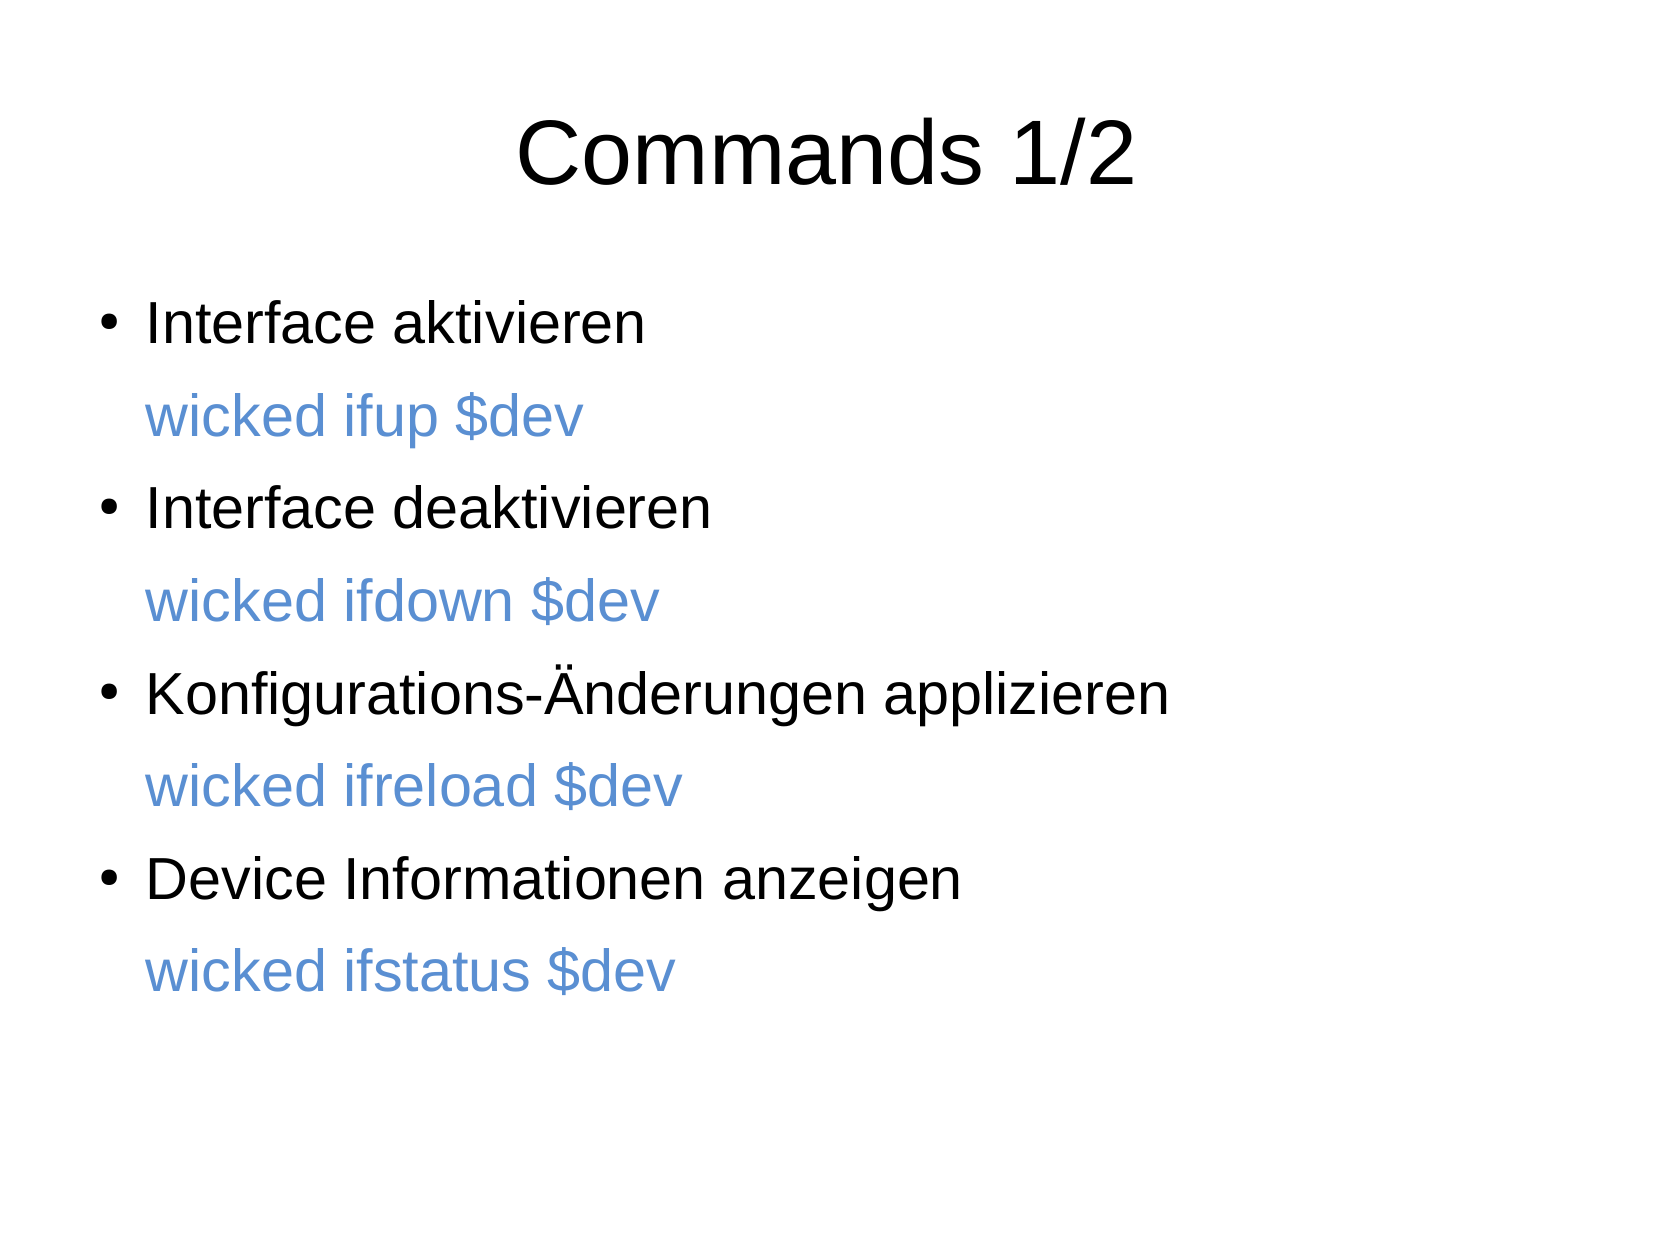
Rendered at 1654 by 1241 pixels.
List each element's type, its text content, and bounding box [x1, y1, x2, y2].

list Interface aktivieren wicked ifup $dev Interface deaktivieren wicked ifdown $dev Konfigurations-Änderungen applizieren wicked ifreload $dev Device Informationen anzeigen wicked ifstatus $dev [82, 290, 1571, 1010]
title Commands 1/2 [82, 49, 1571, 257]
